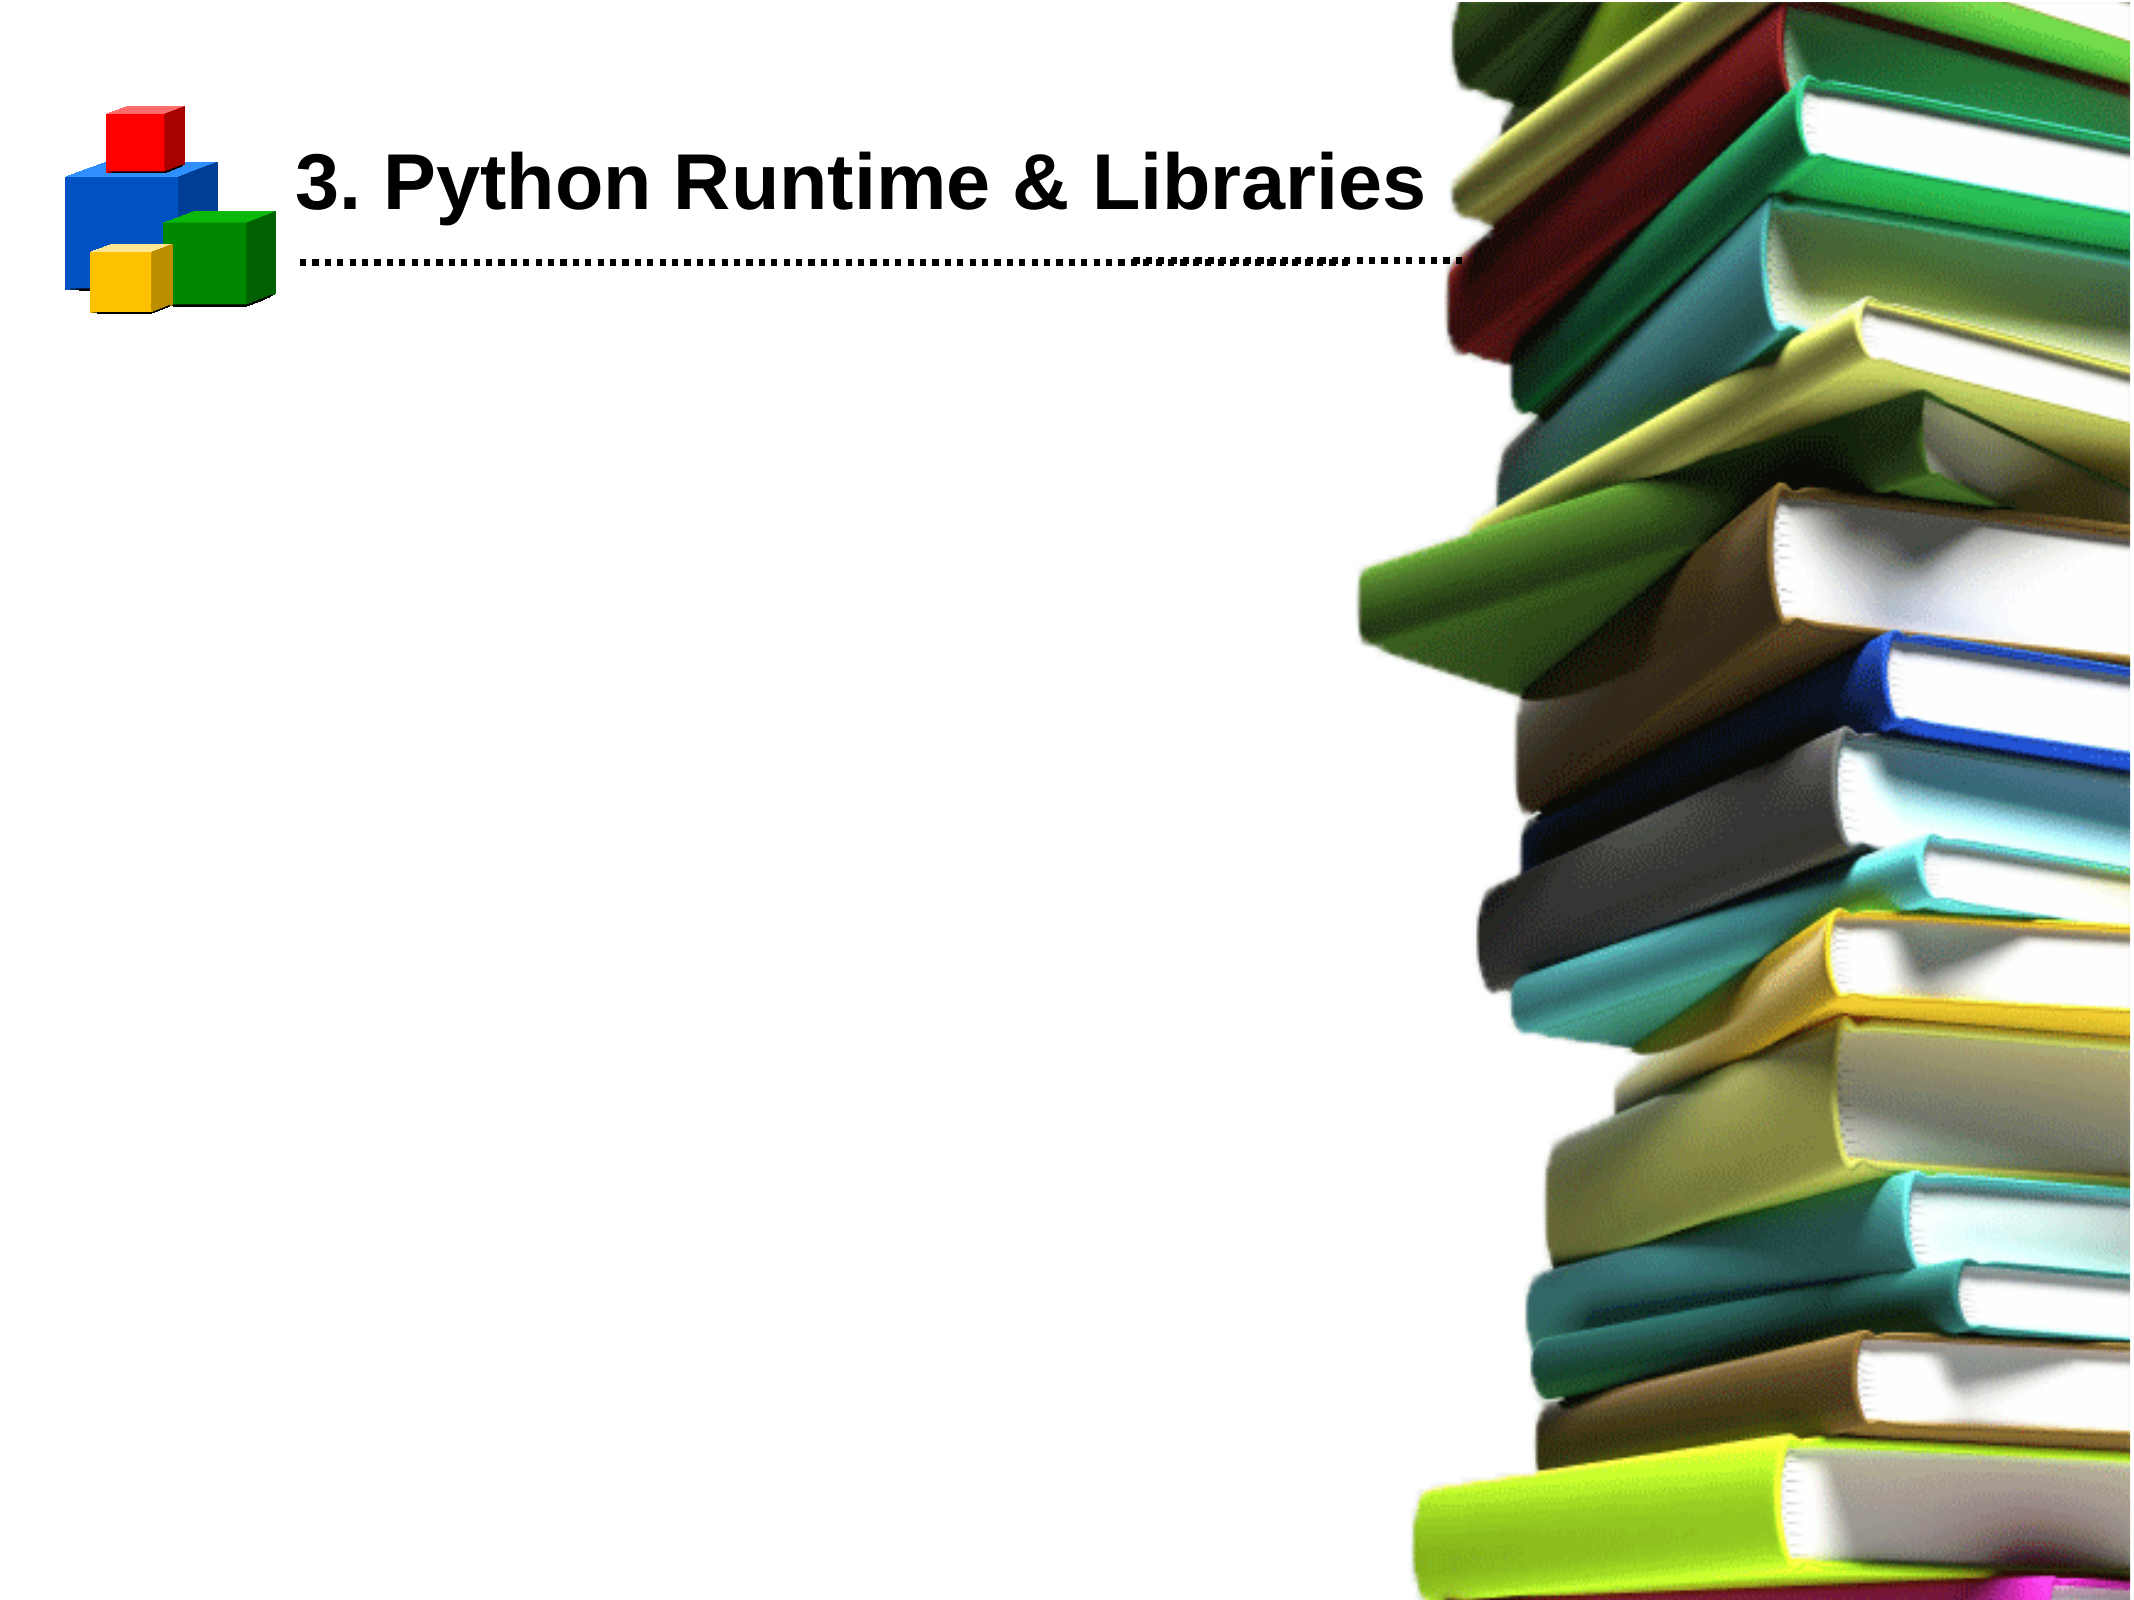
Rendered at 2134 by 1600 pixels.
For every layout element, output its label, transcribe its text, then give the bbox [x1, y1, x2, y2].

text_box 3. Python Runtime & Libraries [295, 142, 2134, 230]
picture [1354, 230, 2131, 1600]
picture [1354, 2, 2131, 142]
